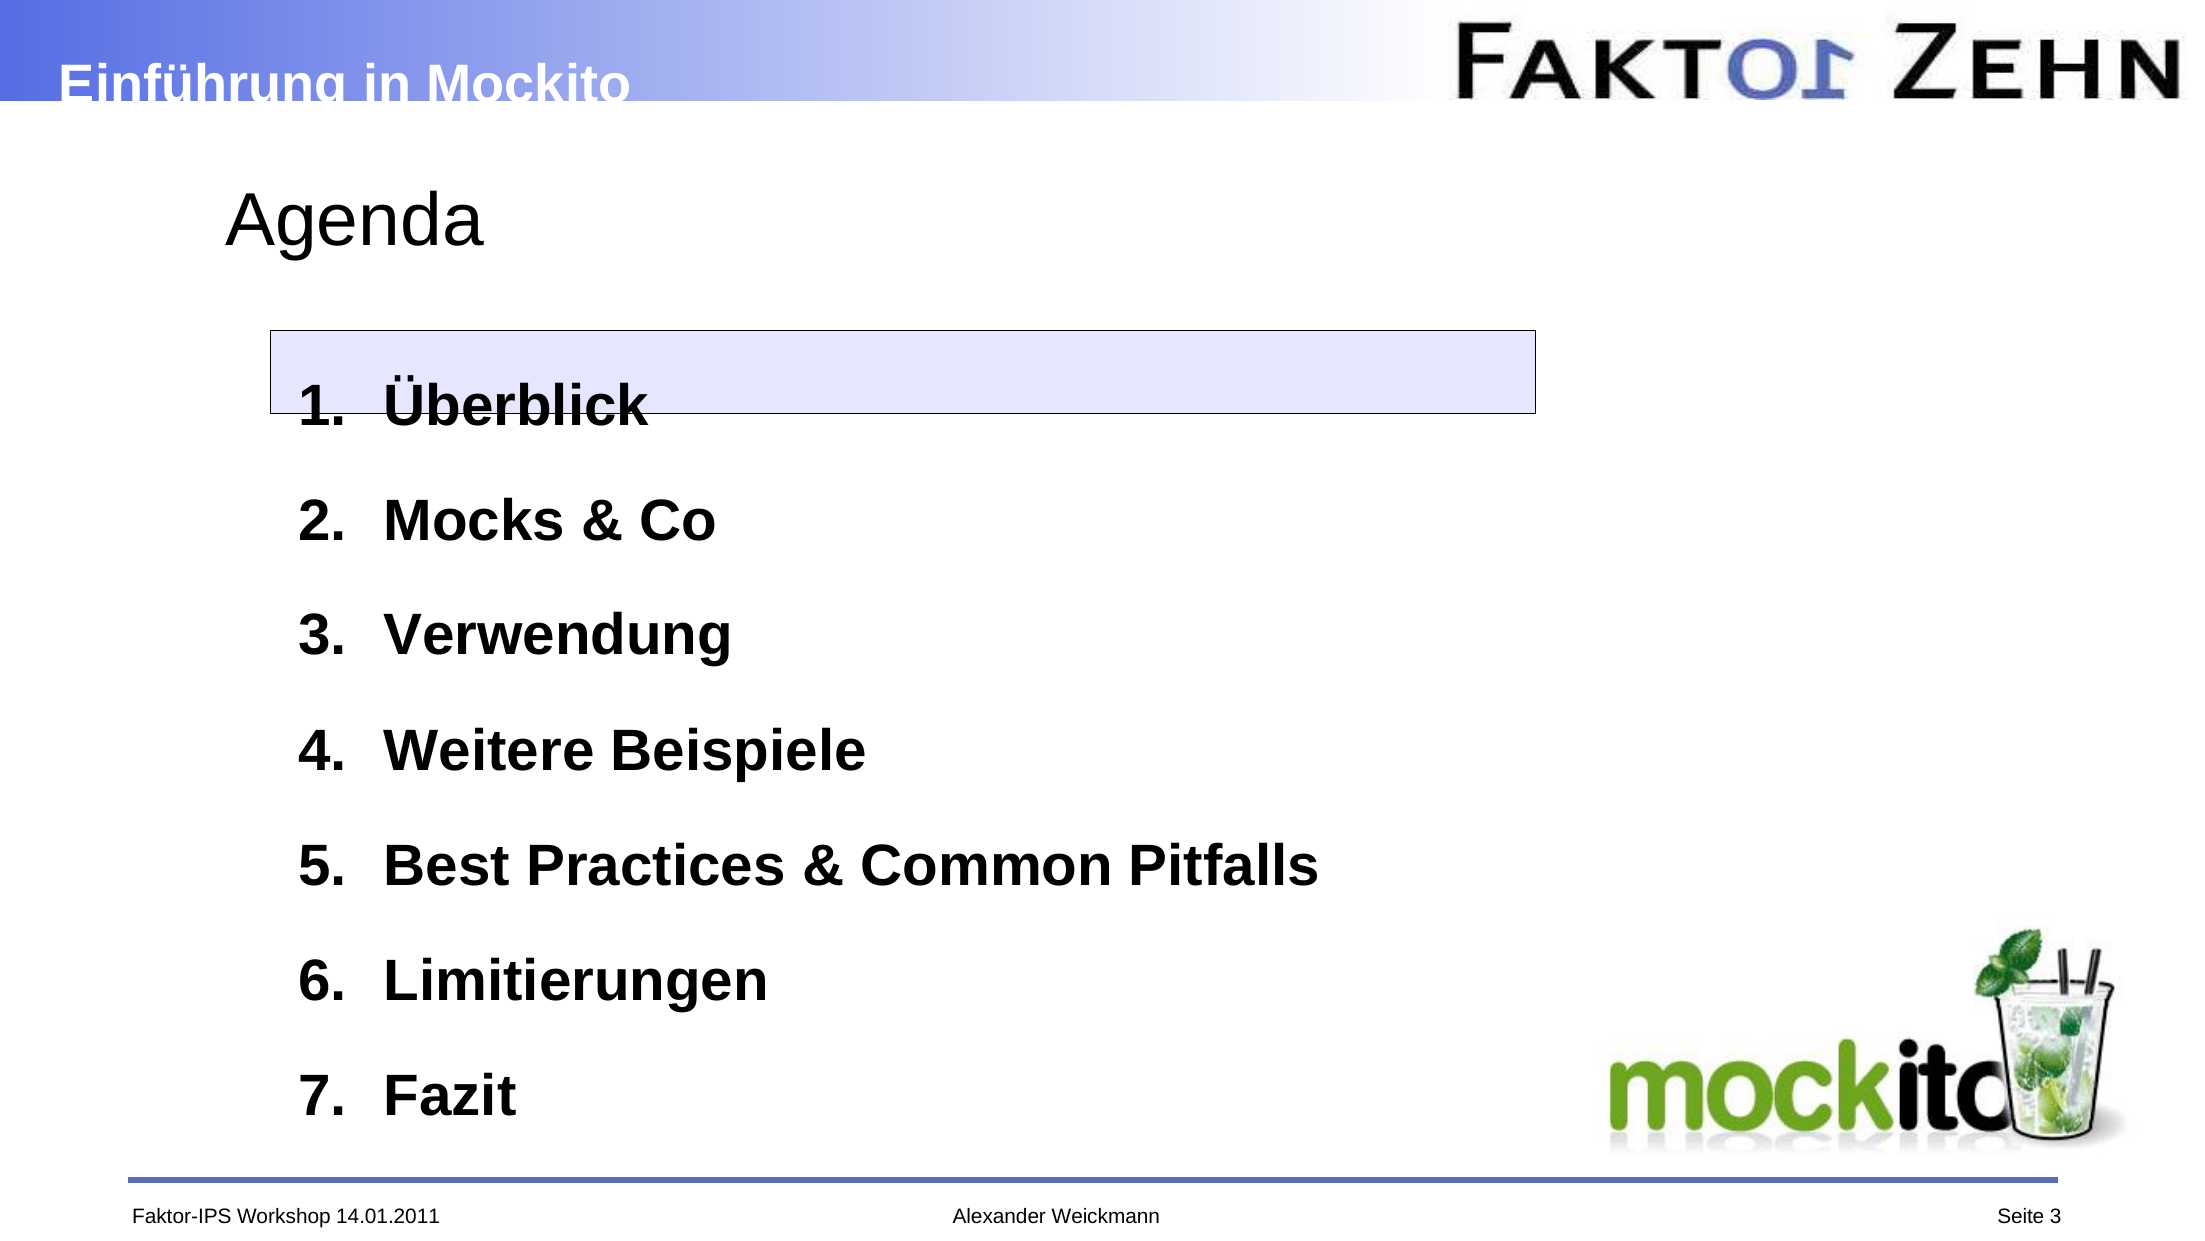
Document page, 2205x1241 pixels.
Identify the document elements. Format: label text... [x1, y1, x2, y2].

text_box [270, 330, 1536, 414]
list Überblick Mocks & Co Verwendung Weitere Beispiele Best Practices & Common Pitfalls Limitierungen Fazit [280, 339, 2036, 1111]
picture [1598, 914, 2141, 1167]
title Agenda [225, 142, 1981, 296]
picture [1448, 7, 2191, 100]
